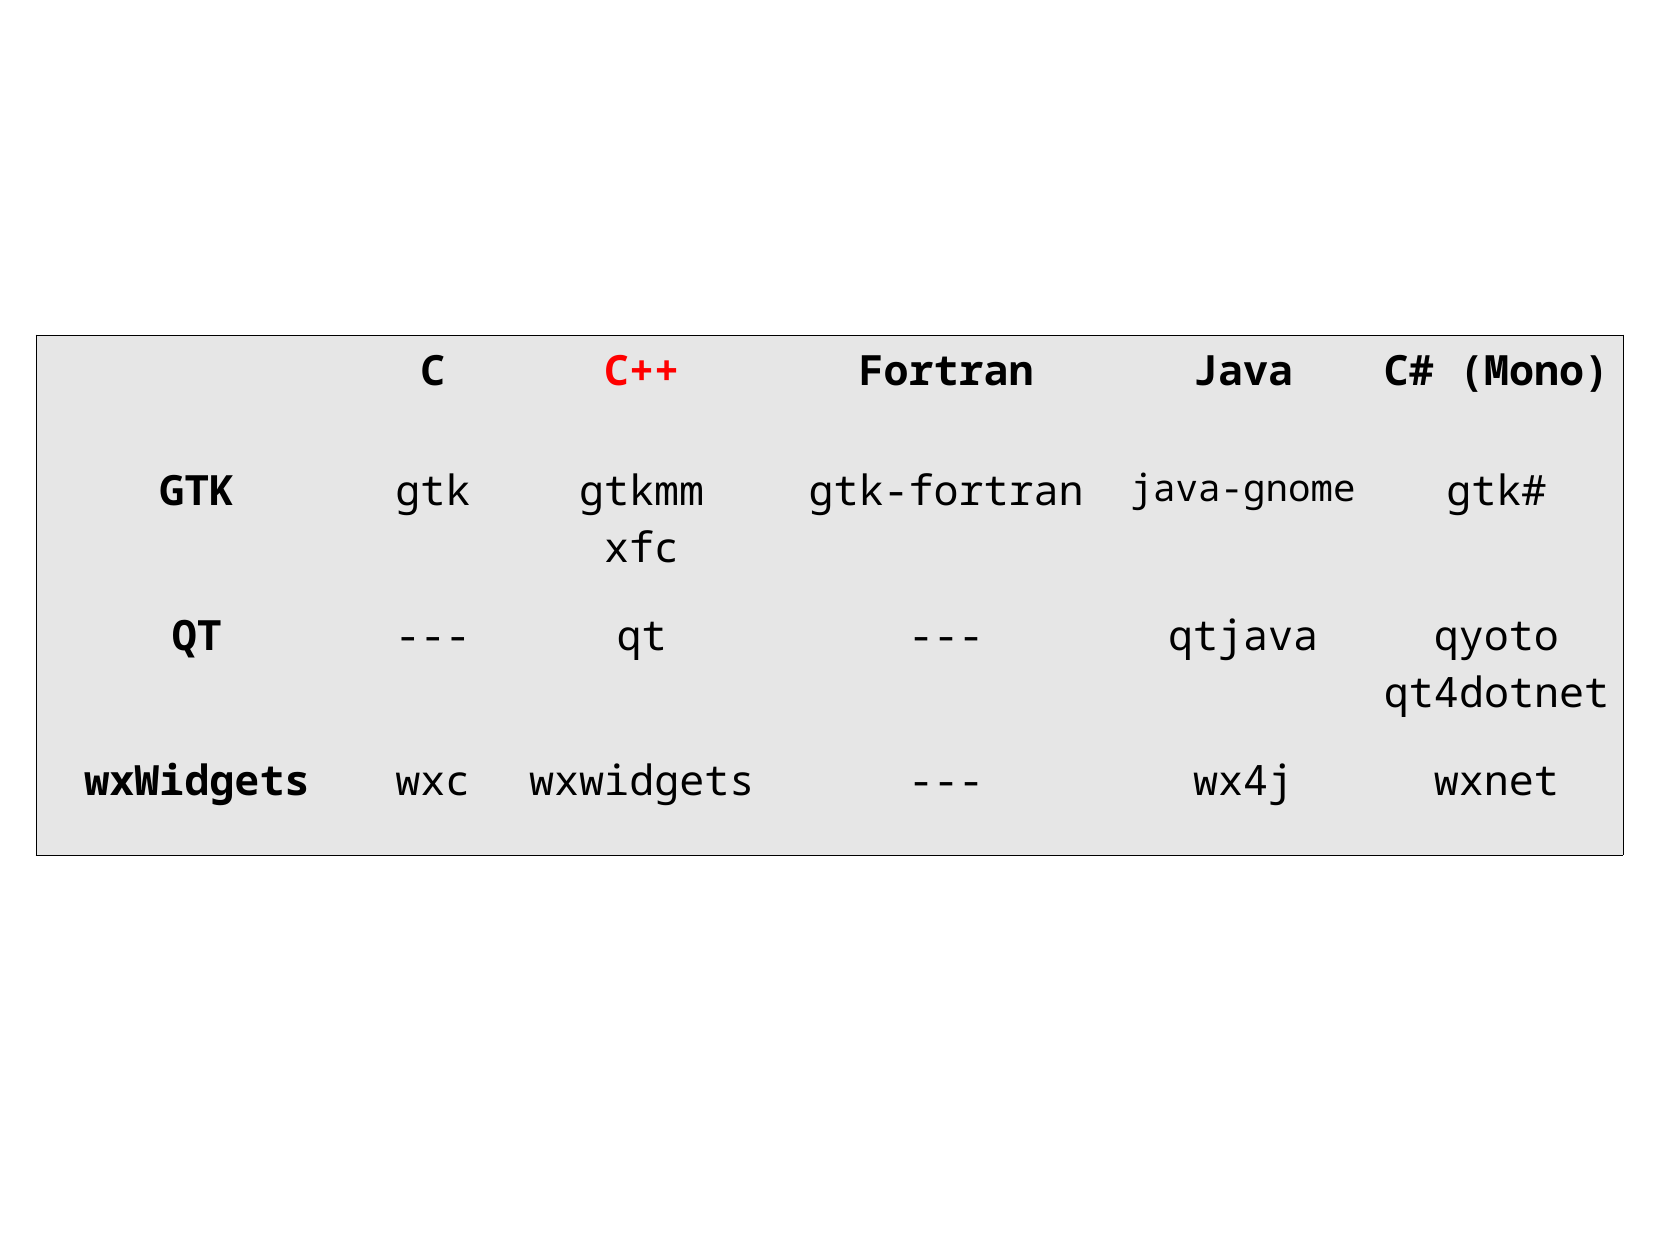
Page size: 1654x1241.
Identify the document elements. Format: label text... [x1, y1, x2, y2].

table_cell GTK [37, 455, 358, 600]
table_cell gtkmm xfc [508, 455, 775, 600]
table_header C++ [508, 336, 775, 455]
table_cell wxwidgets [508, 745, 775, 855]
table_cell gtk-fortran [775, 455, 1117, 600]
table_header C# (Mono) [1370, 336, 1623, 455]
table_cell wxc [358, 745, 508, 855]
table_cell qt [508, 600, 775, 745]
table_header Java [1117, 336, 1370, 455]
table_header Fortran [775, 336, 1117, 455]
table_cell --- [775, 600, 1117, 745]
table_header [37, 336, 358, 455]
table_cell --- [775, 745, 1117, 855]
table_cell gtk [358, 455, 508, 600]
table_header C [358, 336, 508, 455]
table_cell gtk# [1370, 455, 1623, 600]
table_cell qtjava [1117, 600, 1370, 745]
table_cell qyoto qt4dotnet [1370, 600, 1623, 745]
table_cell QT [37, 600, 358, 745]
table_cell wxnet [1370, 745, 1623, 855]
table_cell java-gnome [1117, 455, 1370, 600]
table_cell --- [358, 600, 508, 745]
table_cell wxWidgets [37, 745, 358, 855]
table_cell wx4j [1117, 745, 1370, 855]
